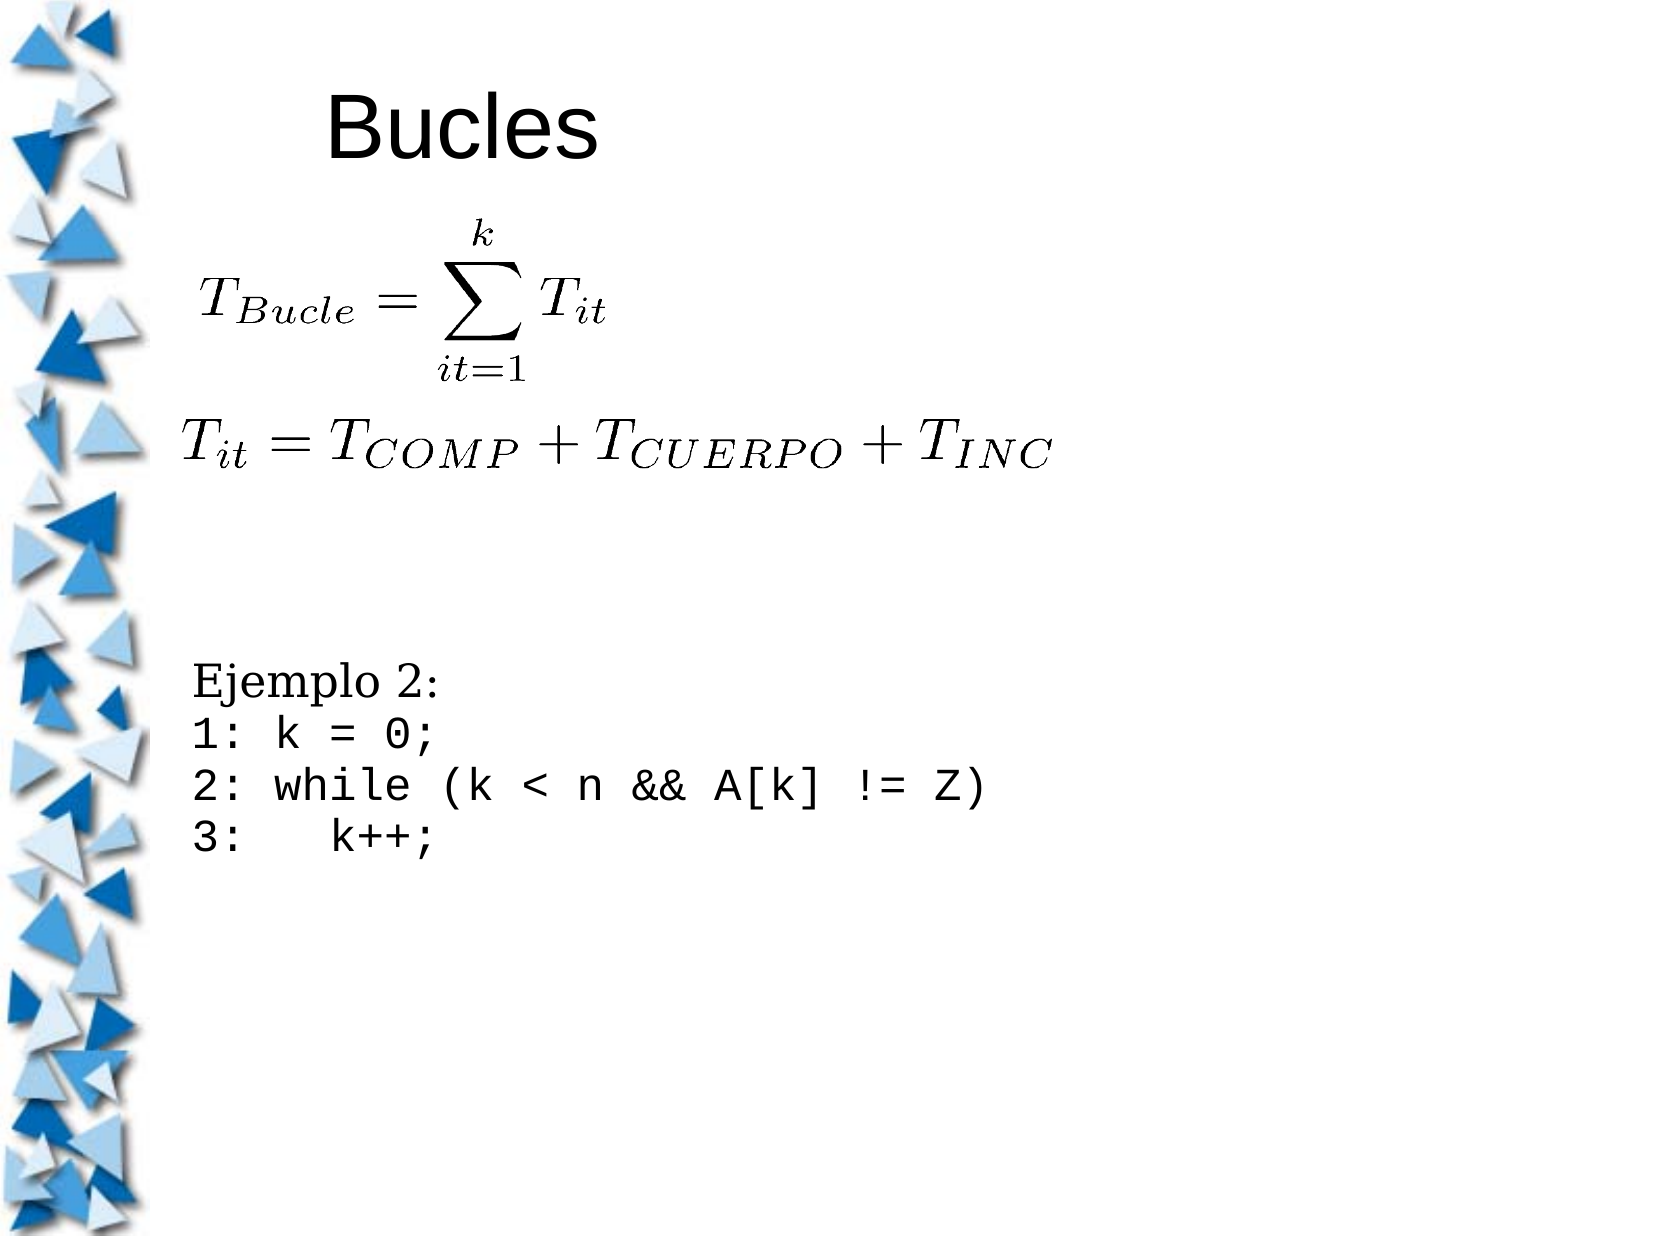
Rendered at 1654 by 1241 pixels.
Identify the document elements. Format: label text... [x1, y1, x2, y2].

picture [194, 211, 621, 384]
title Bucles [324, 18, 1581, 237]
picture [0, 0, 150, 1236]
text_box Ejemplo 2: 1: k = 0; 2: while (k < n && A[k] != Z) 3: k++; [176, 649, 1004, 873]
picture [176, 414, 1063, 473]
